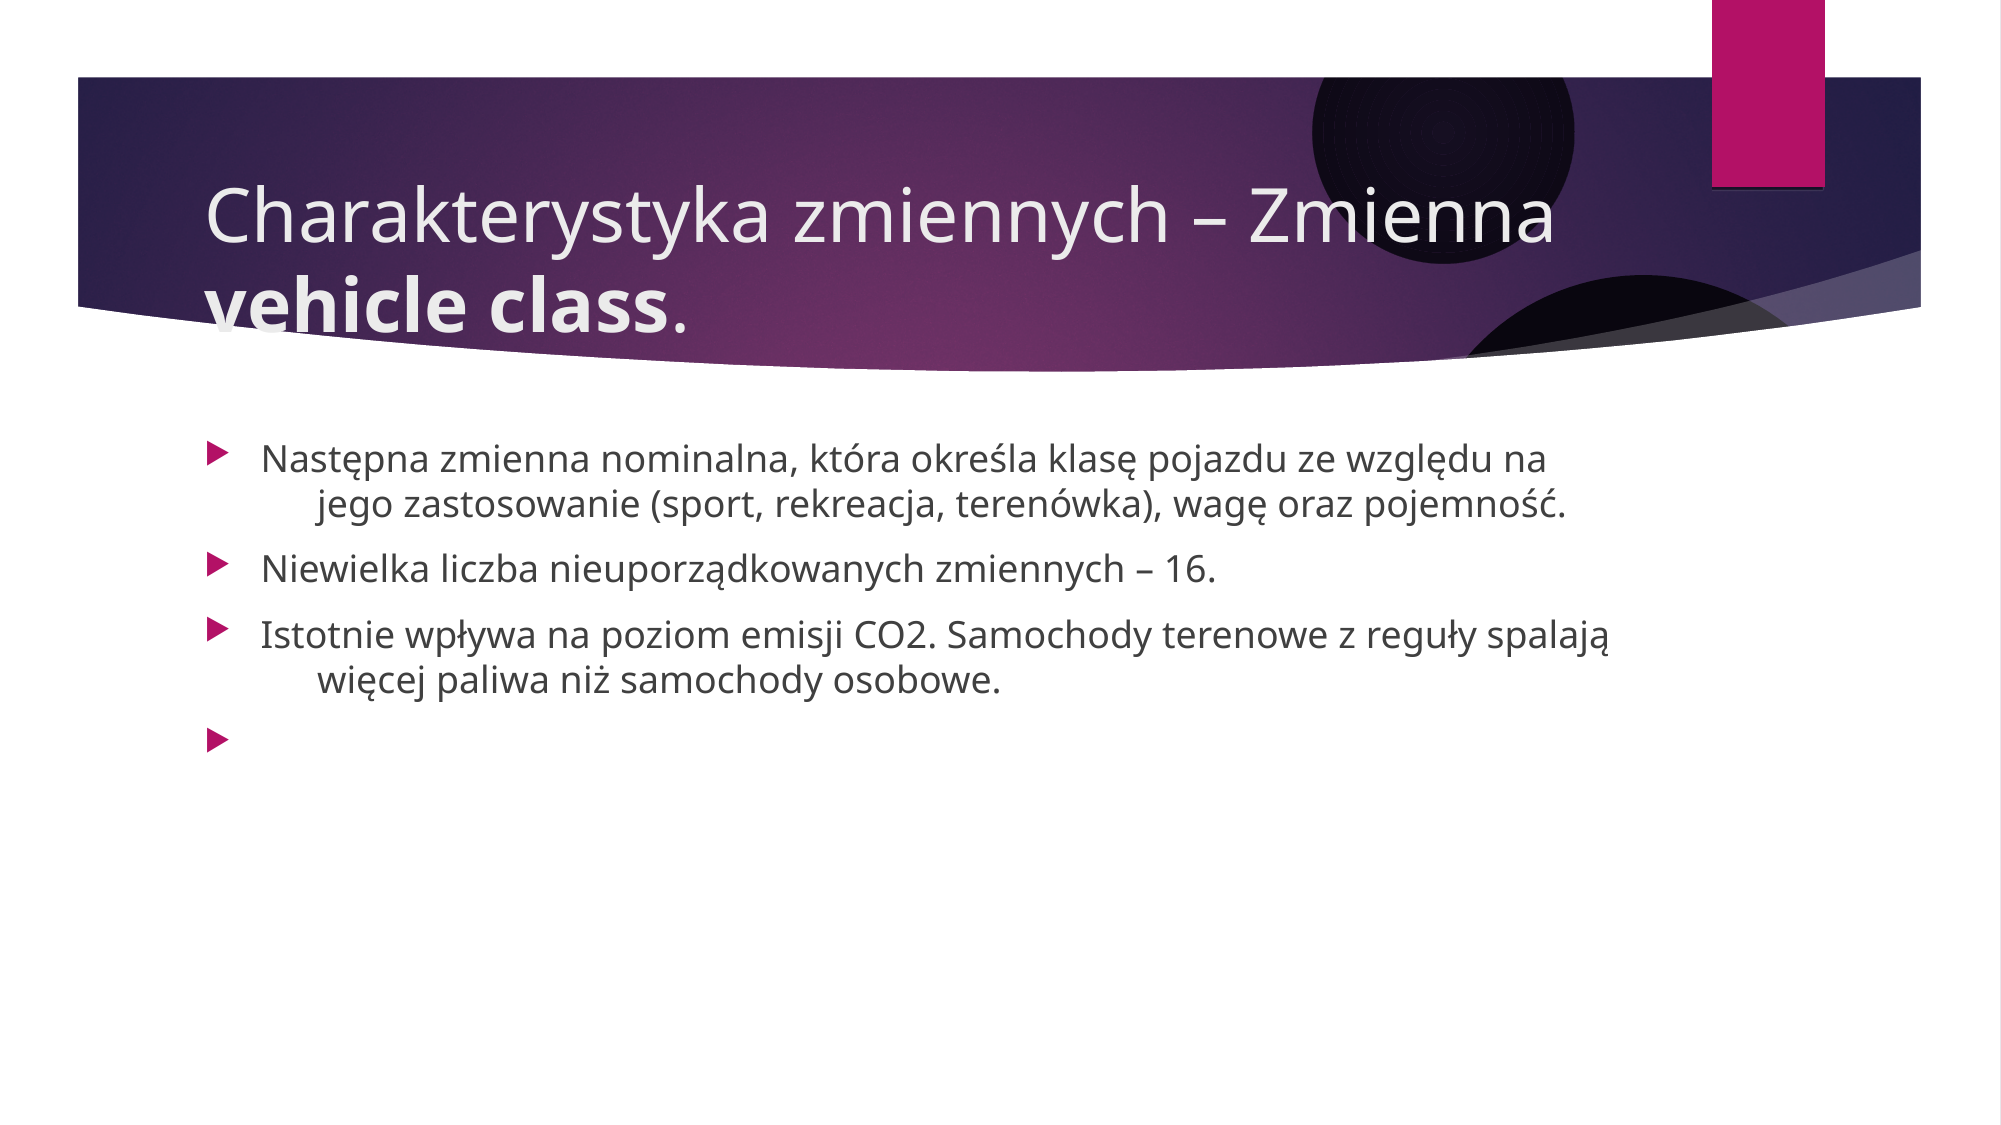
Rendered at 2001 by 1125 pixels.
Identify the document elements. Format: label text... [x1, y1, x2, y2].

list Następna zmienna nominalna, która określa klasę pojazdu ze względu na jego zastosowanie (sport, rekreacja, terenówka), wagę oraz pojemność. Niewielka liczba nieuporządkowanych zmiennych – 16. Istotnie wpływa na poziom emisji CO2. Samochody terenowe z reguły spalają więcej paliwa niż samochody osobowe. [189, 427, 1638, 988]
title Charakterystyka zmiennych – Zmienna vehicle class. [189, 159, 1627, 276]
